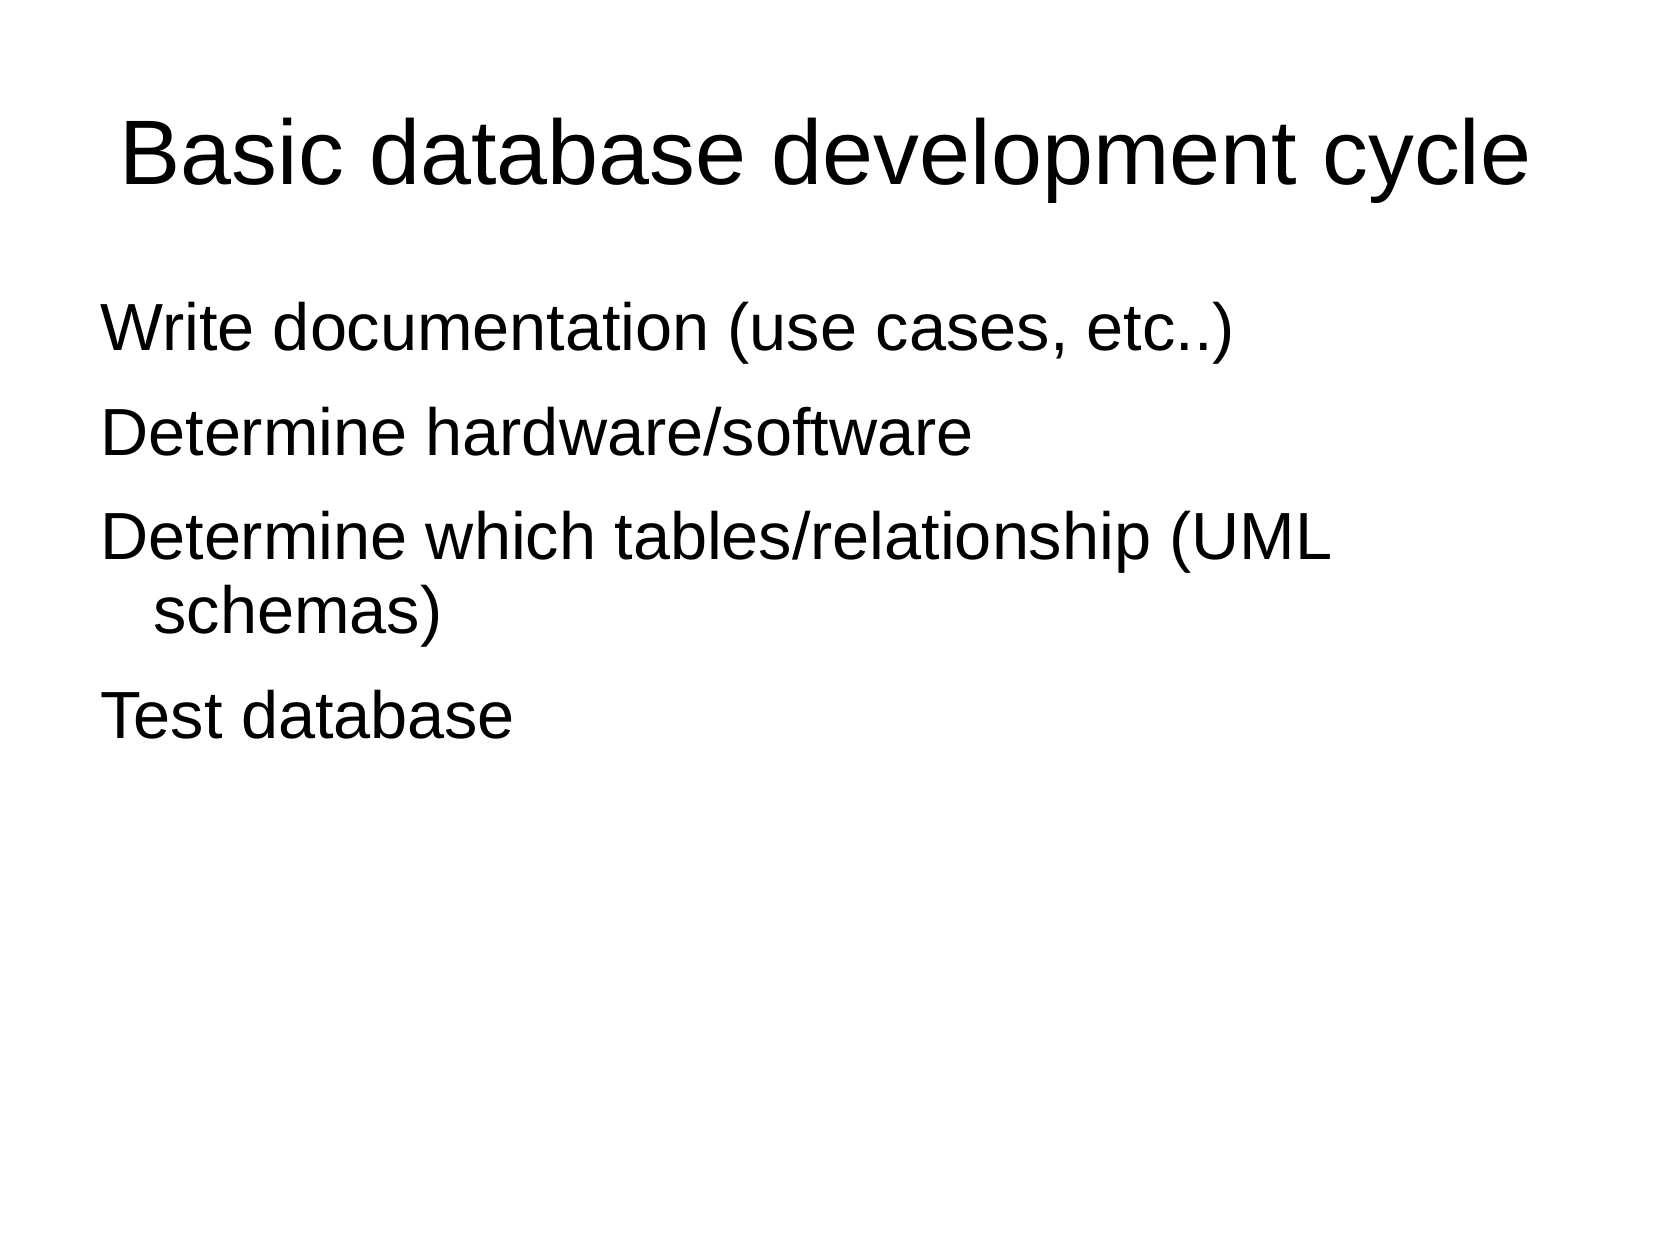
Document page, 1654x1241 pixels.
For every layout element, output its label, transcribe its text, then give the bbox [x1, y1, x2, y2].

title Basic database development cycle [82, 56, 1571, 250]
list Write documentation (use cases, etc..) Determine hardware/software Determine which tables/relationship (UML schemas) Test database [82, 290, 1571, 1094]
